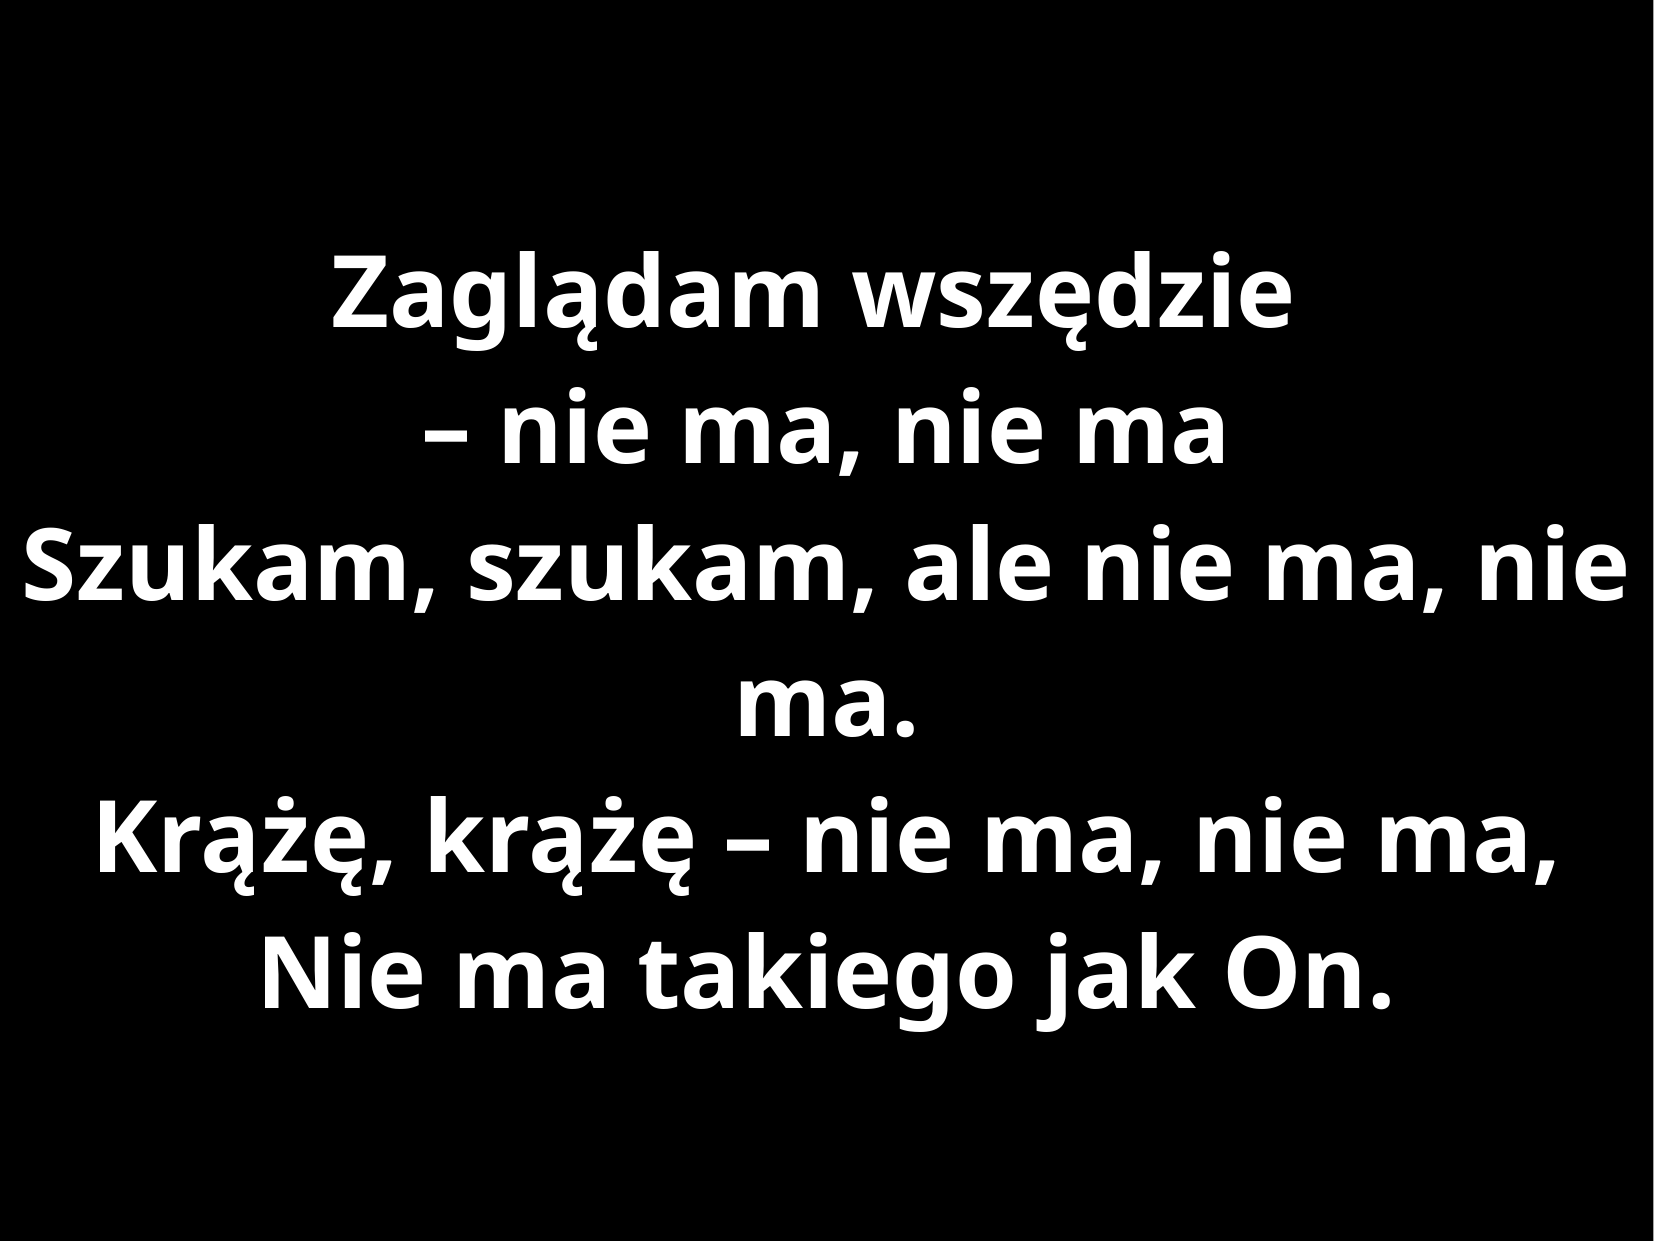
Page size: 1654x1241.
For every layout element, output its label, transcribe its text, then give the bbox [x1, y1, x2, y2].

title Zaglądam wszędzie – nie ma, nie ma Szukam, szukam, ale nie ma, nie ma. Krążę, krążę – nie ma, nie ma, Nie ma takiego jak On. [0, 0, 1654, 1241]
